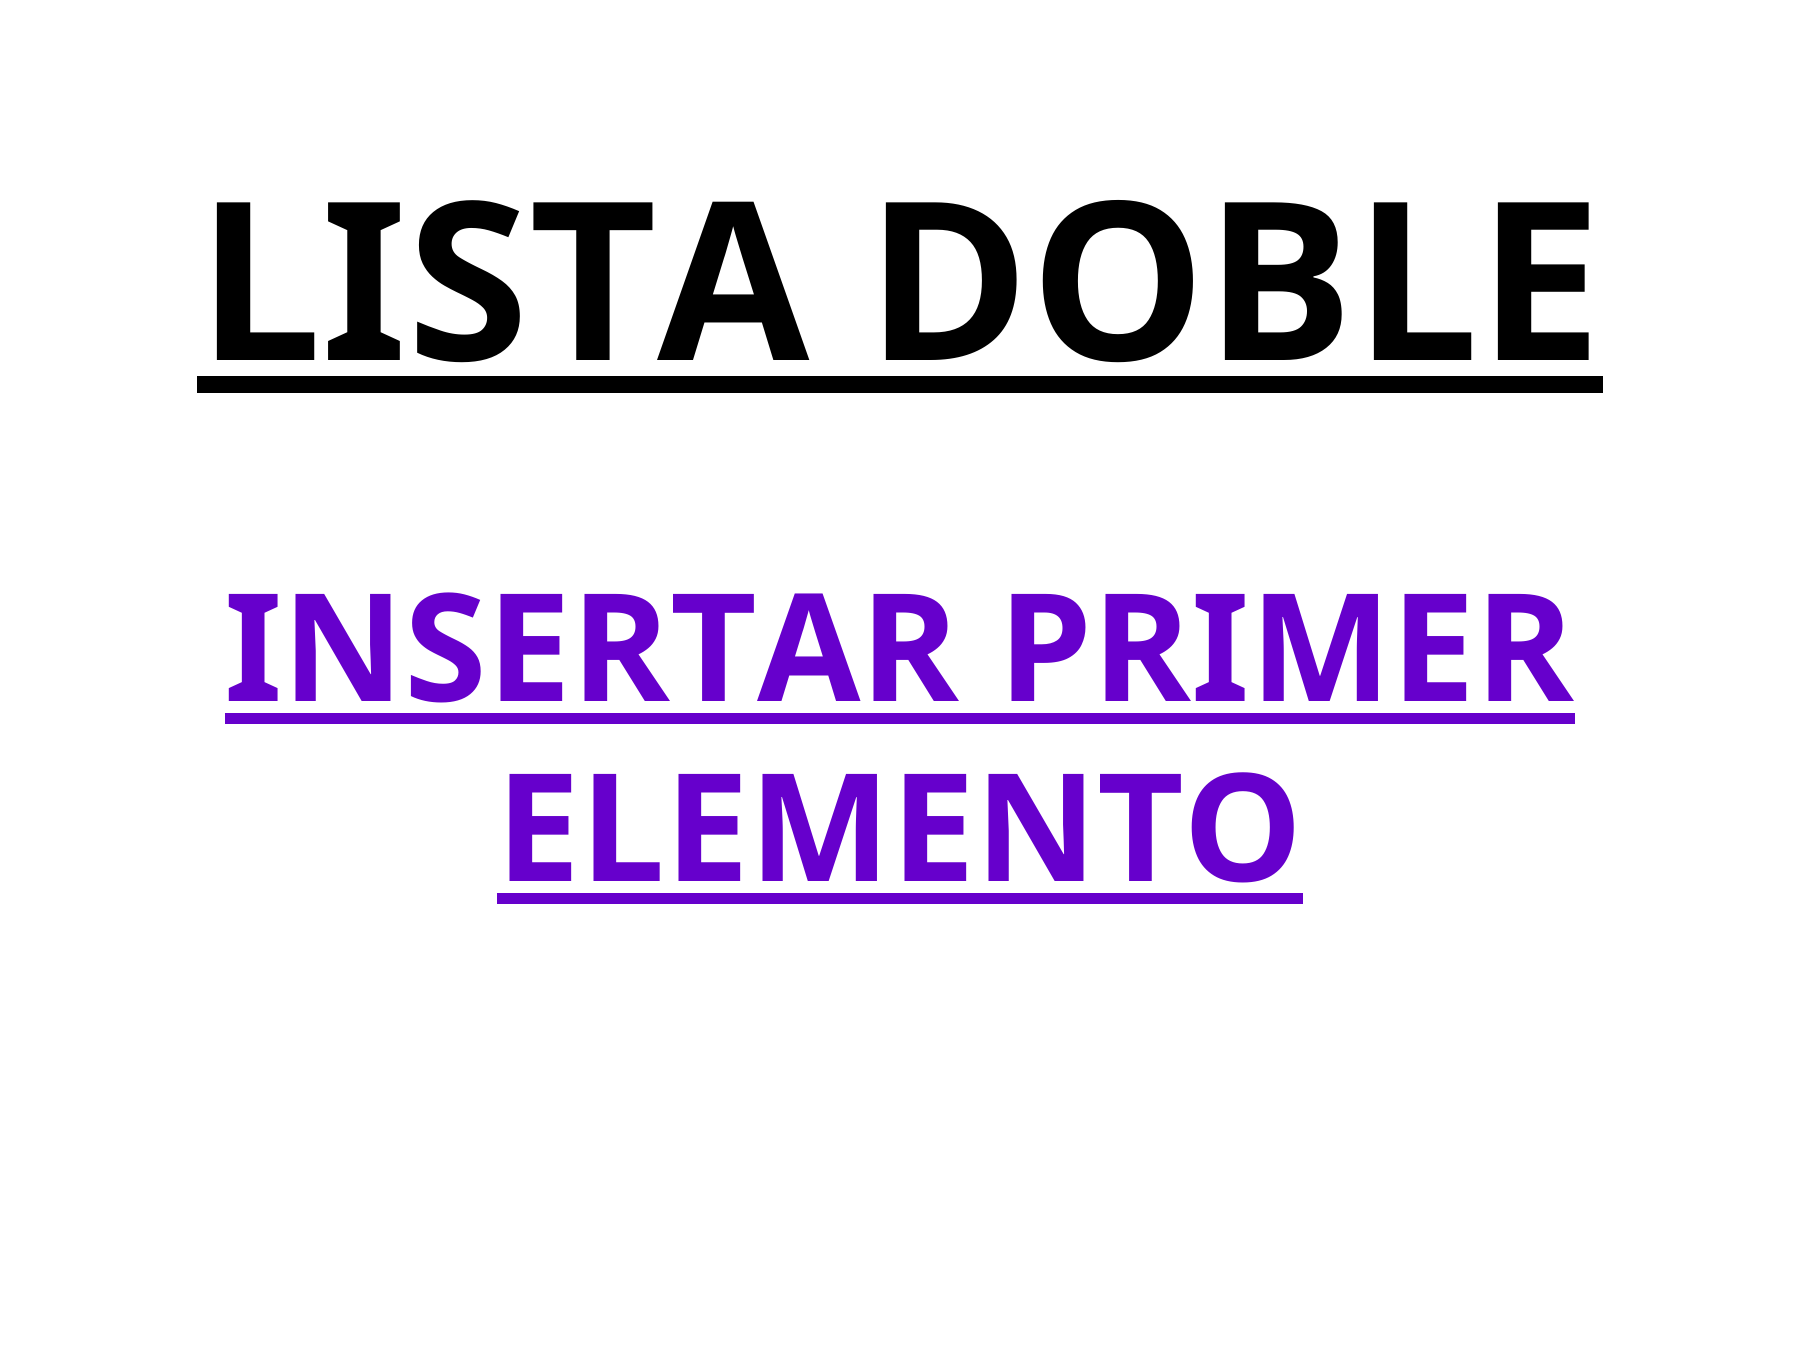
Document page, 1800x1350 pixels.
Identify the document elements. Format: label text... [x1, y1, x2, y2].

text_box INSERTAR PRIMER ELEMENTO [0, 544, 1800, 920]
text_box LISTA DOBLE [0, 130, 1800, 414]
